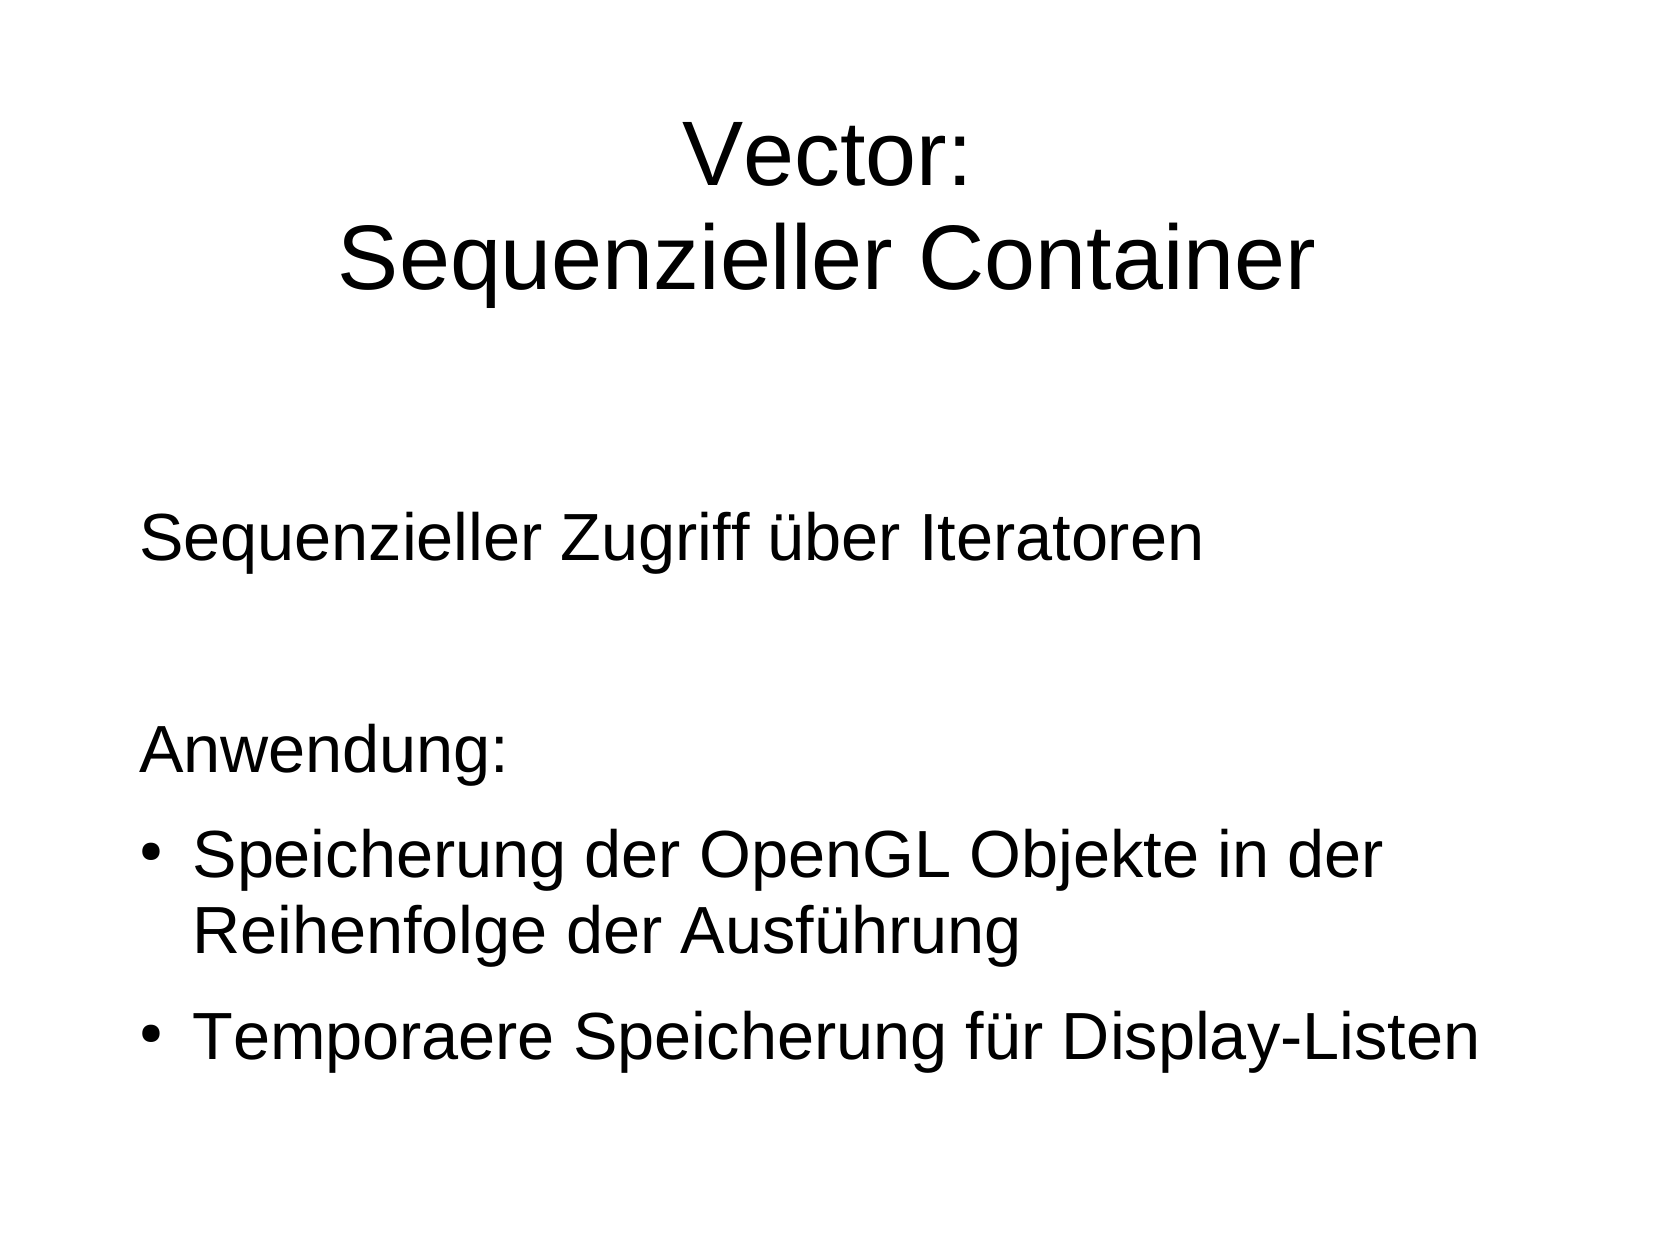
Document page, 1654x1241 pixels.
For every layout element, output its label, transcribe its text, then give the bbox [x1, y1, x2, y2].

list Sequenzieller Zugriff über Iteratoren Anwendung: Speicherung der OpenGL Objekte in der Reihenfolge der Ausführung Temporaere Speicherung für Display-Listen [121, 500, 1534, 1126]
title Vector: Sequenzieller Container [121, 101, 1534, 311]
